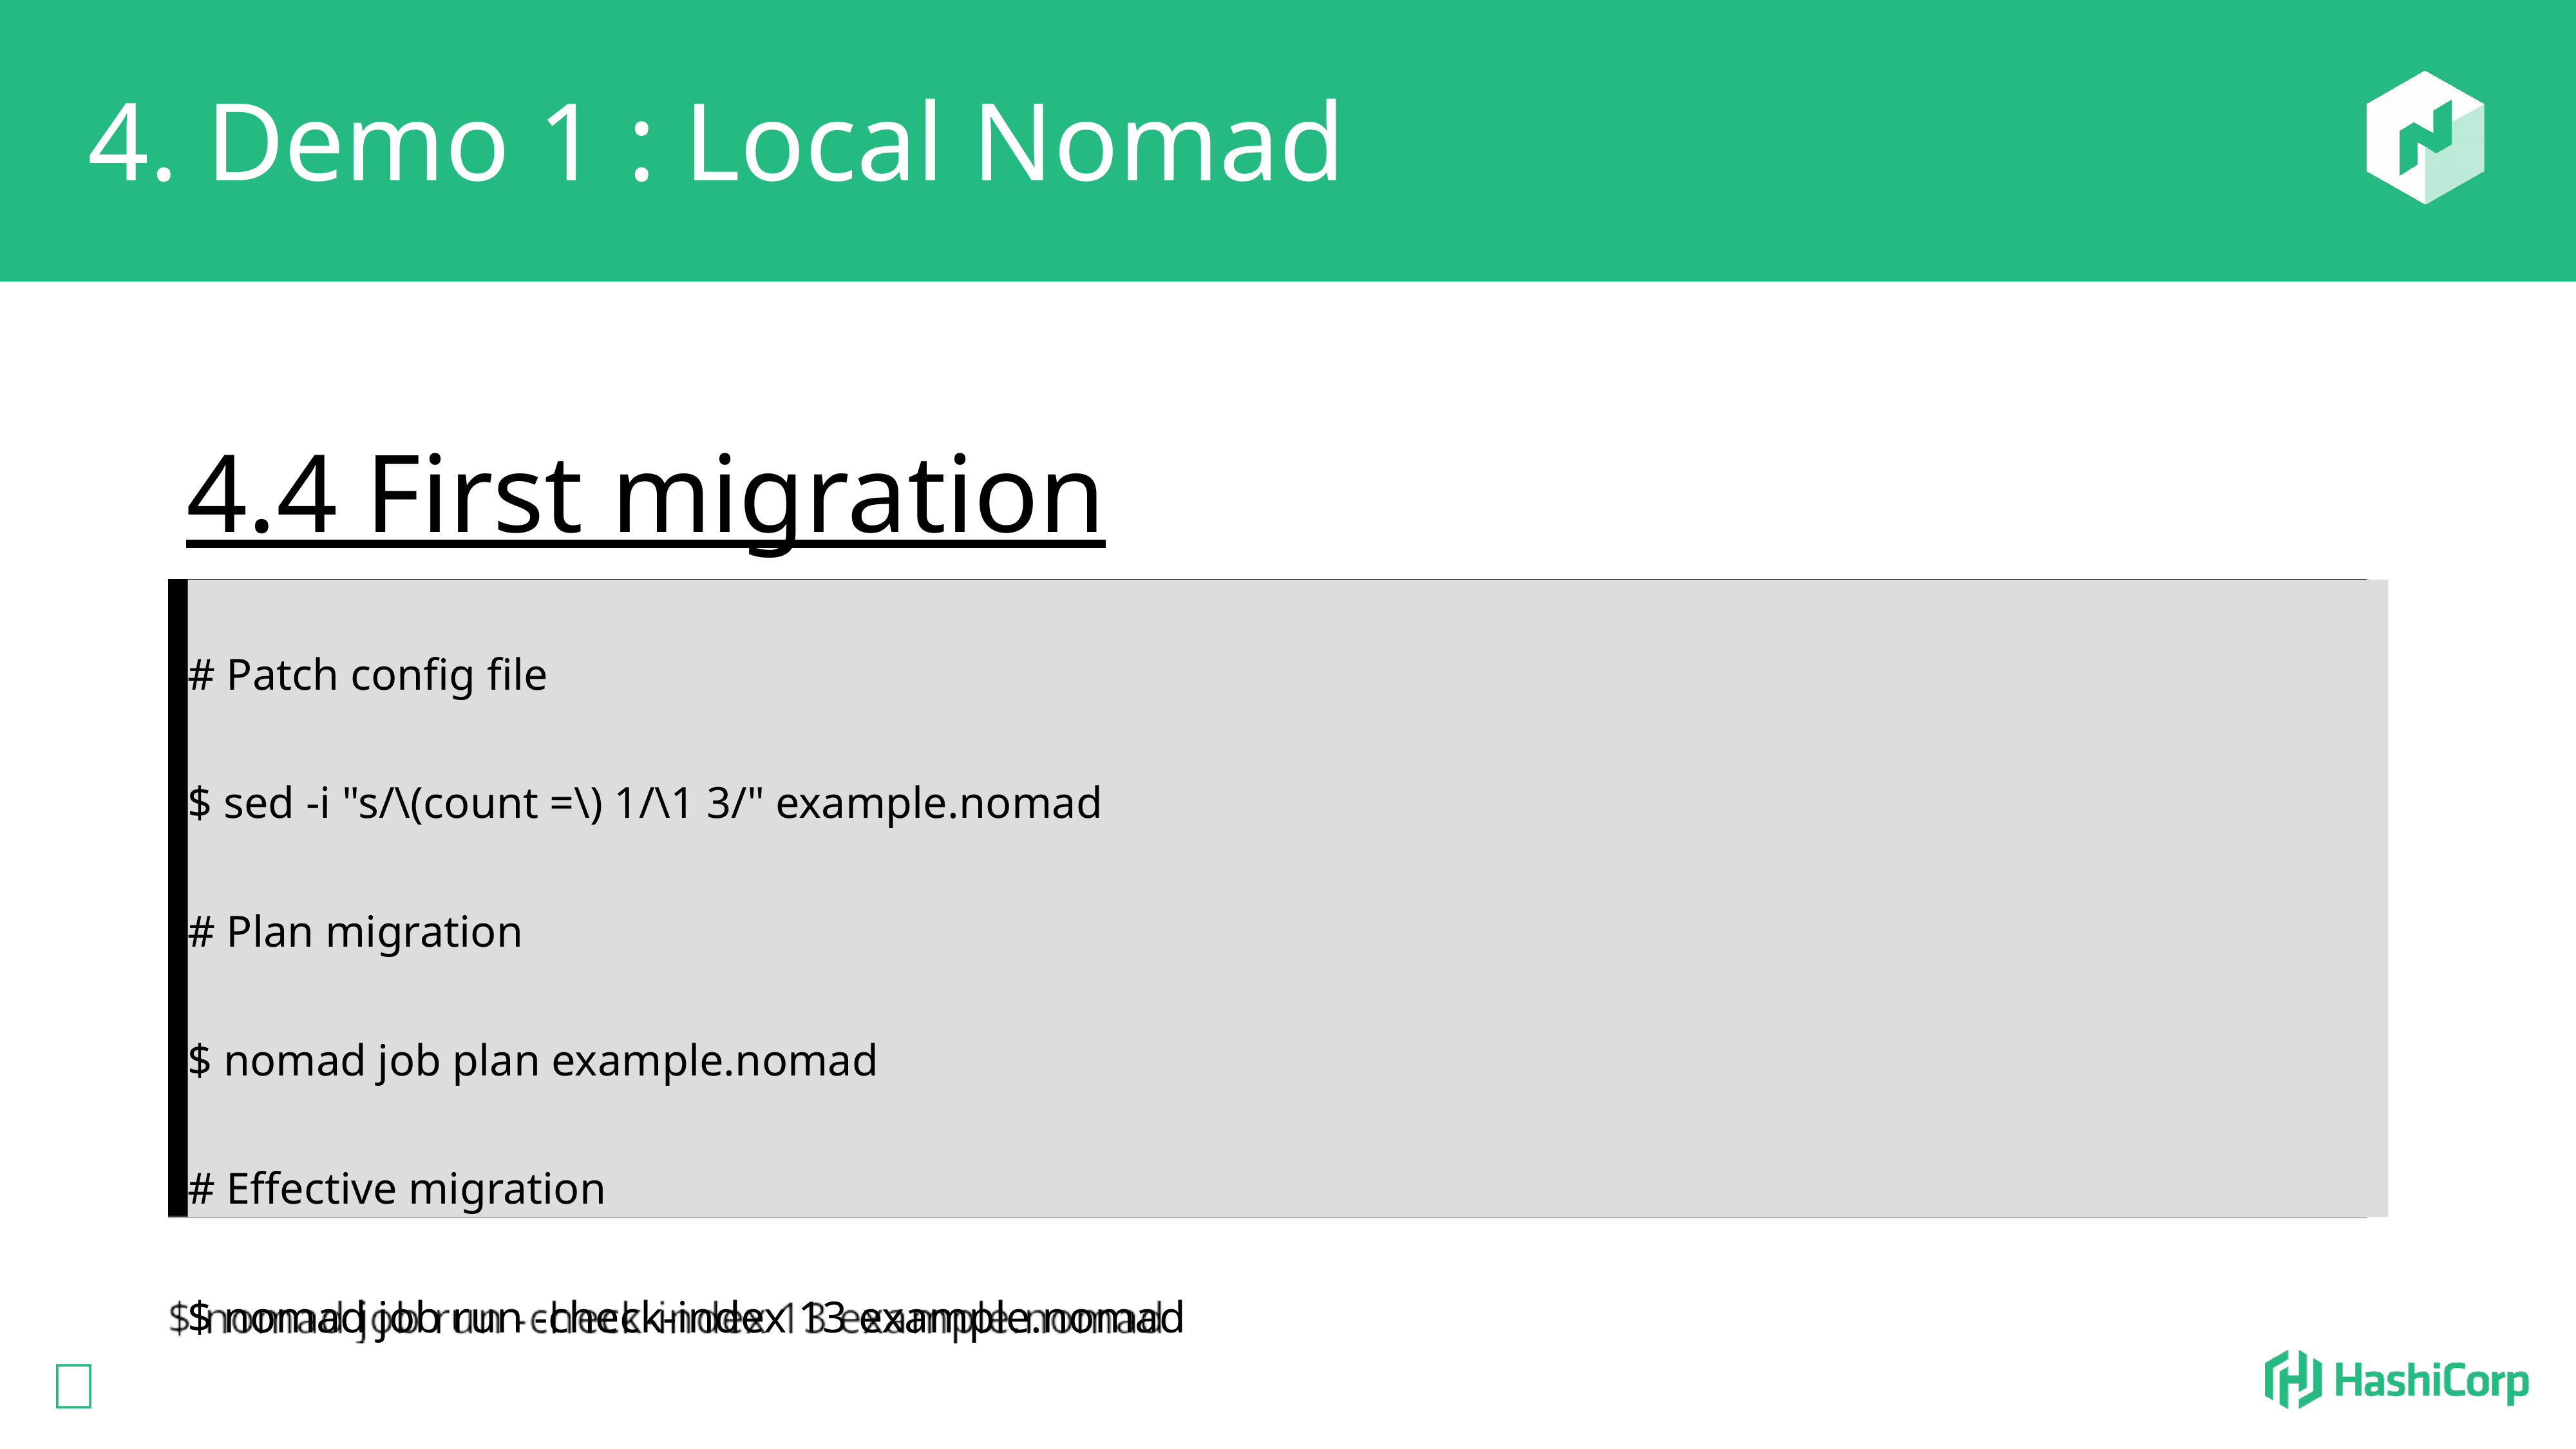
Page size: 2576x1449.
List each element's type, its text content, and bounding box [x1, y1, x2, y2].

list 4.4 First migration [186, 402, 2387, 580]
picture [2265, 1349, 2529, 1410]
title 4. Demo 1 : Local Nomad [82, 37, 2313, 238]
list # Patch config file $ sed -i "s/\(count =\) 1/\1 3/" example.nomad # Plan migration $ nomad job plan example.nomad # Effective migration $ nomad job run -check-index 13 example.nomad [187, 580, 2389, 1218]
picture [2358, 70, 2493, 205]
